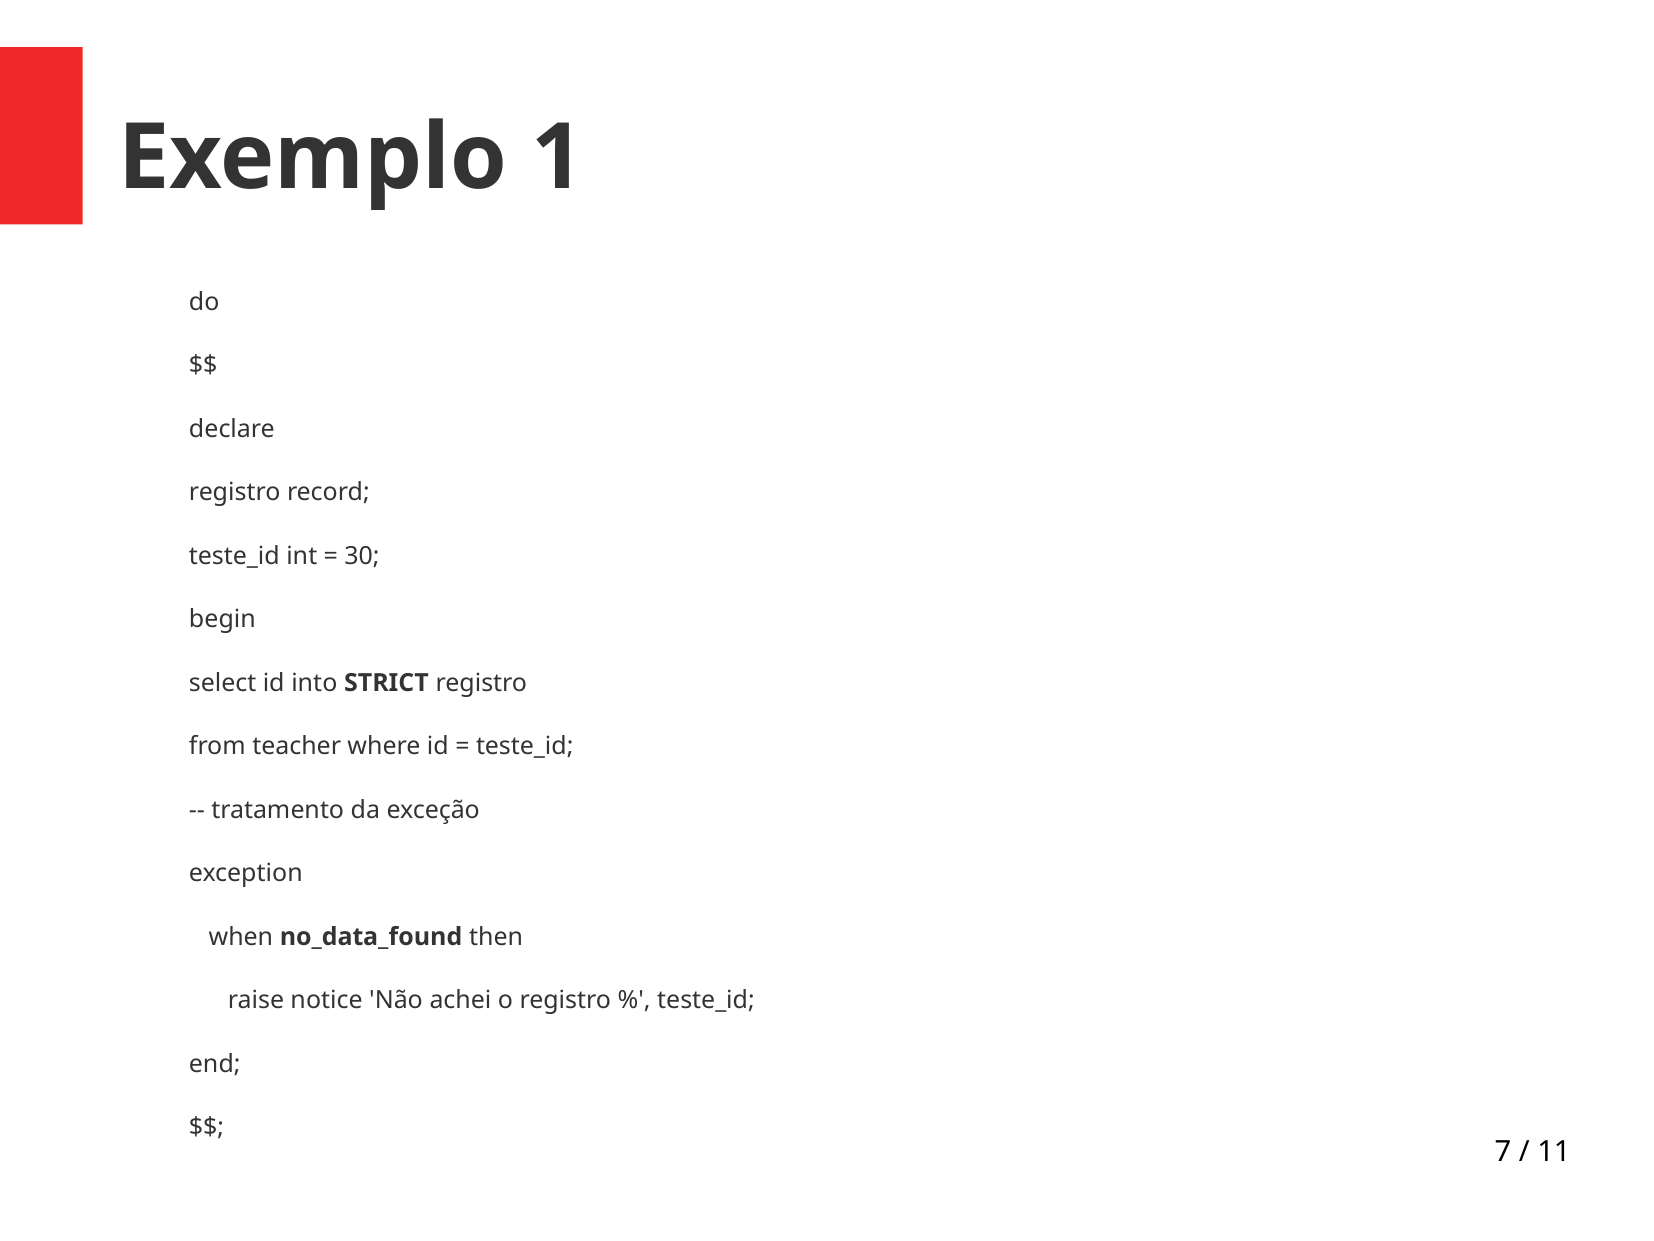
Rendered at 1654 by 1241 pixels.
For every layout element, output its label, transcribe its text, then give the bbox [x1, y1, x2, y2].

title Exemplo 1 [118, 49, 1571, 257]
list do $$ declare registro record; teste_id int = 30; begin select id into STRICT registro from teacher where id = teste_id; -- tratamento da exceção exception when no_data_found then raise notice 'Não achei o registro %', teste_id; end; $$; [118, 283, 1536, 1003]
